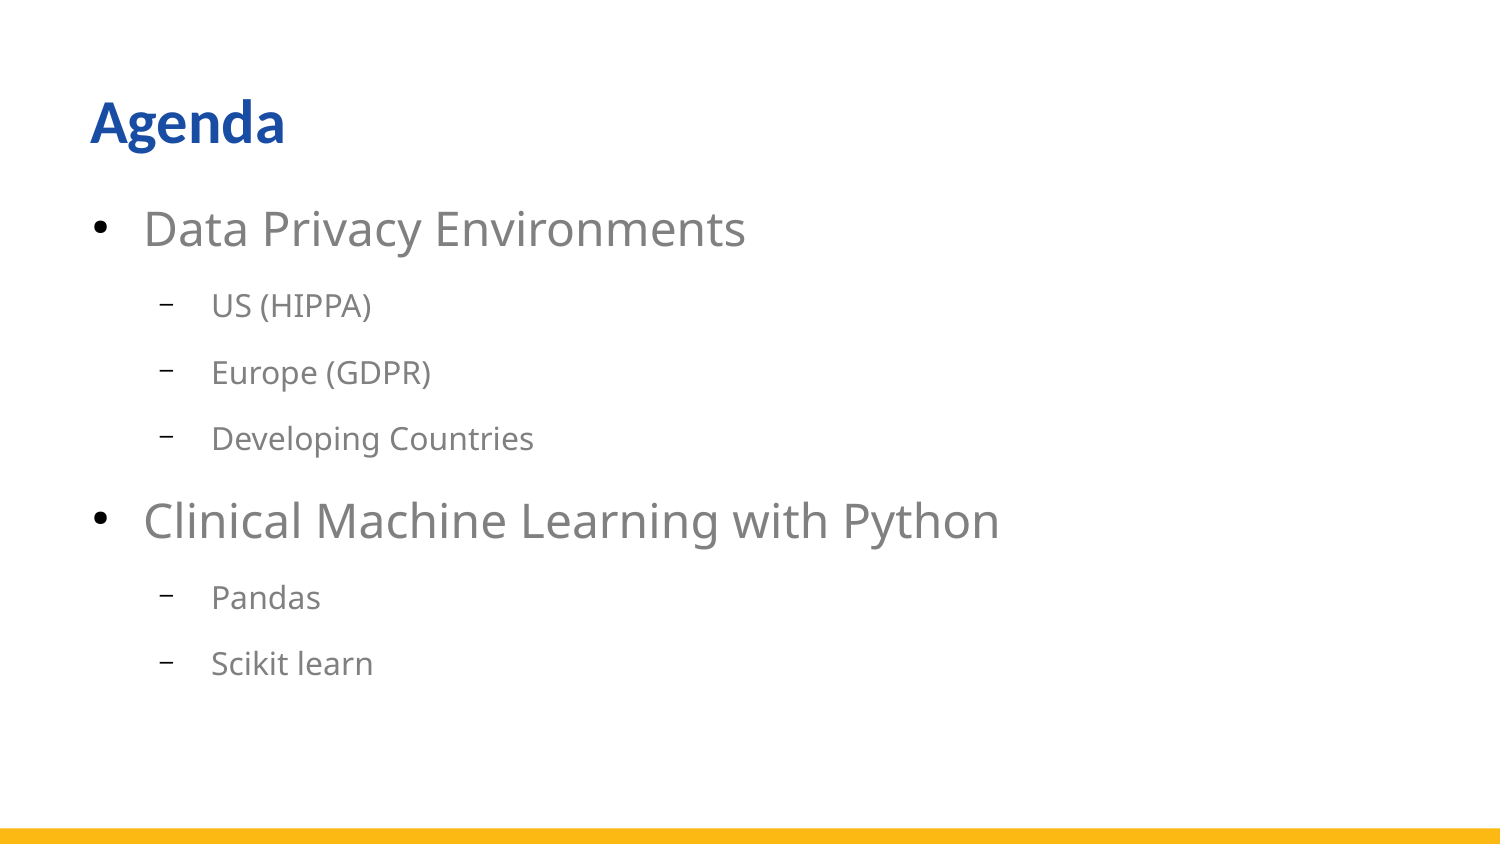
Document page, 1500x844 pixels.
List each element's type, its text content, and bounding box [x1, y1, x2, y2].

title Agenda [75, 0, 1425, 196]
list Data Privacy Environments US (HIPPA) Europe (GDPR) Developing Countries Clinical Machine Learning with Python Pandas Scikit learn [75, 196, 1425, 687]
